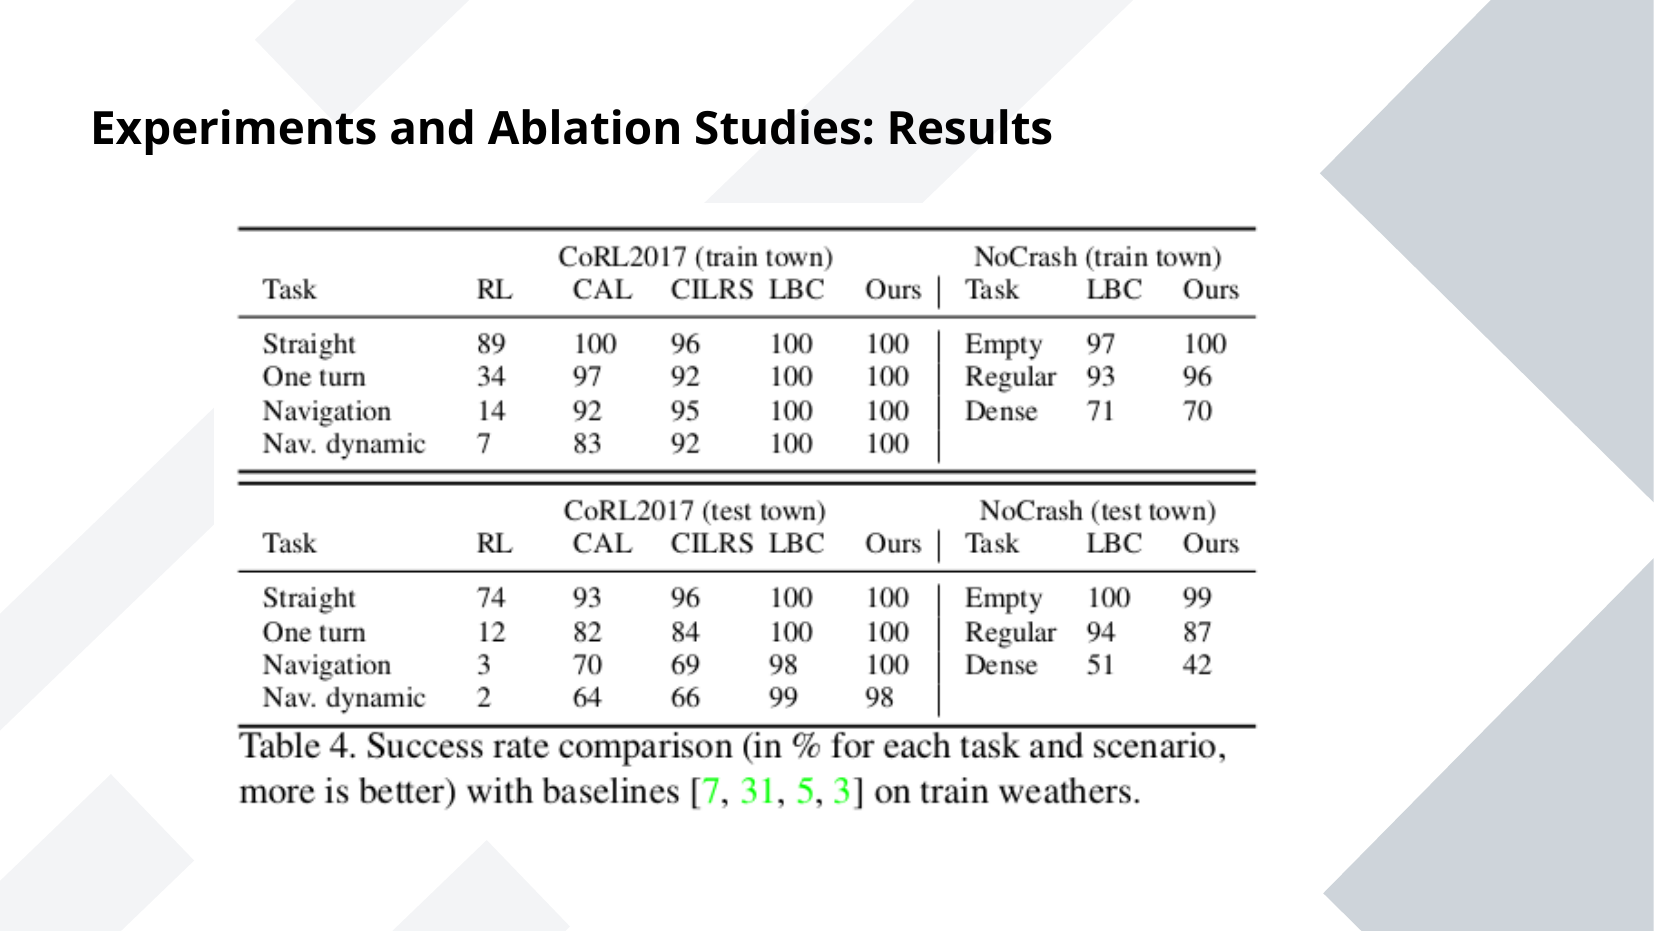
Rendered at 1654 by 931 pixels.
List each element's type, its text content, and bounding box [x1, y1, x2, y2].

picture [214, 263, 1276, 826]
text_box Experiments and Ablation Studies: Results [75, 88, 1418, 263]
